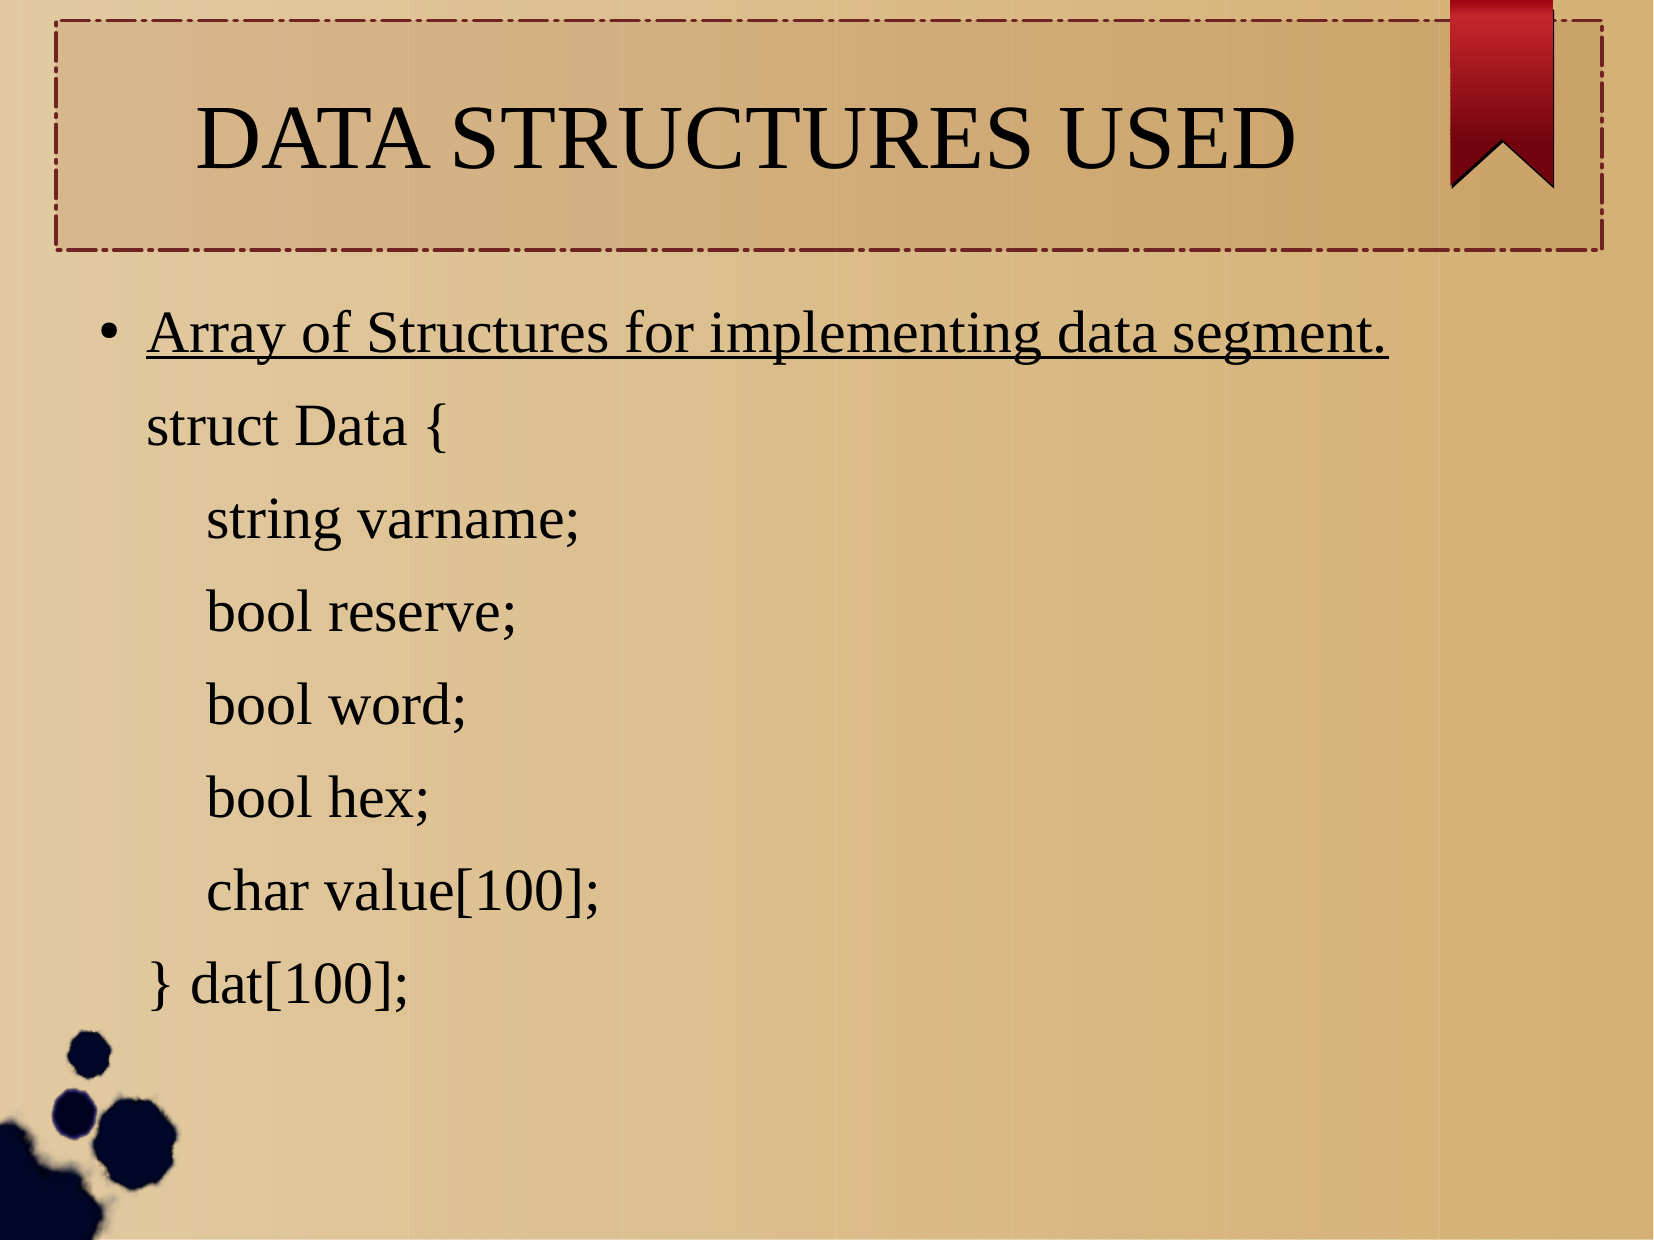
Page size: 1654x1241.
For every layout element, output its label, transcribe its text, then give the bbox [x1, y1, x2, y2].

list Array of Structures for implementing data segment. struct Data { string varname; bool reserve; bool word; bool hex; char value[100]; } dat[100]; [82, 299, 1571, 1019]
title DATA STRUCTURES USED [82, 47, 1412, 229]
